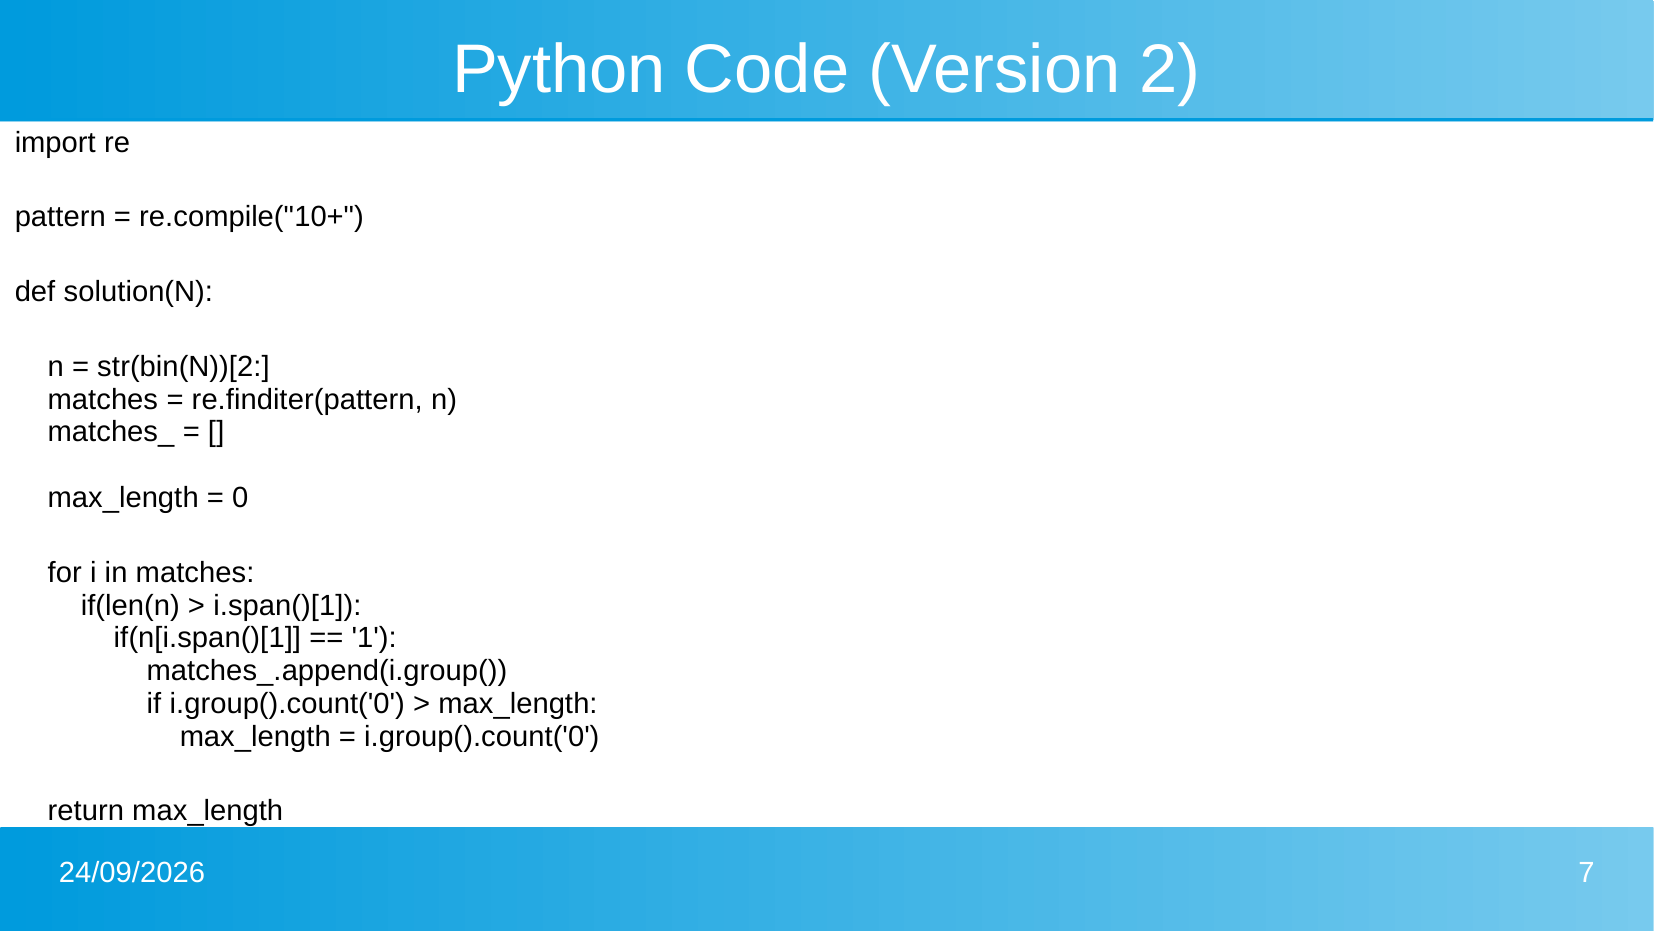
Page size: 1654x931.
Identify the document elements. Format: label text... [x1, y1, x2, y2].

title Python Code (Version 2) [59, 29, 1595, 108]
text_box import re pattern = re.compile("10+") def solution(N): n = str(bin(N))[2:] matches = re.finditer(pattern, n) matches_ = [] max_length = 0 for i in matches: if(len(n) > i.span()[1]): if(n[i.span()[1]] == '1'): matches_.append(i.group()) if i.group().count('0') > max_length: max_length = i.group().count('0') return max_length [0, 118, 1565, 873]
